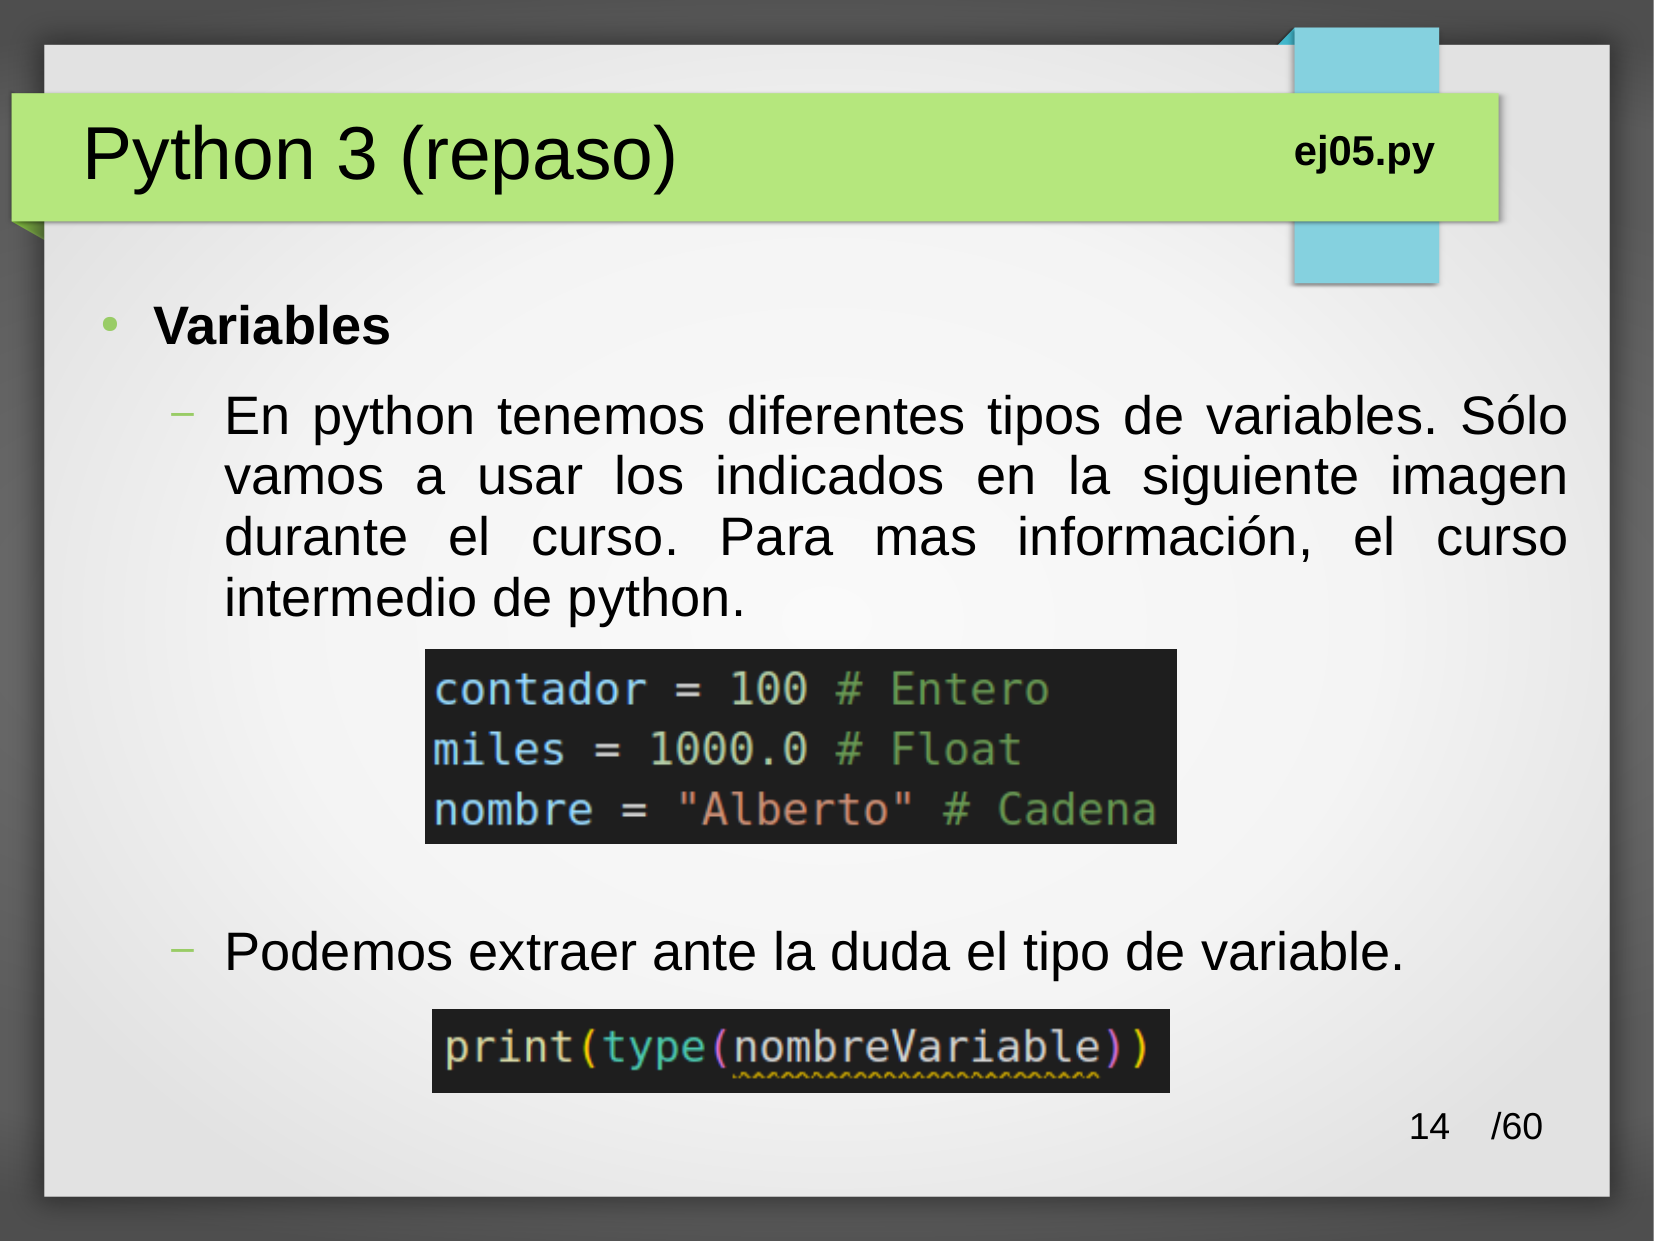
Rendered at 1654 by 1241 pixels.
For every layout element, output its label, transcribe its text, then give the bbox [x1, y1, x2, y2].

picture [0, 0, 1654, 1241]
text_box ej05.py [1279, 120, 1465, 229]
list Variables En python tenemos diferentes tipos de variables. Sólo vamos a usar los indicados en la siguiente imagen durante el curso. Para mas información, el curso intermedio de python. Podemos extraer ante la duda el tipo de variable. [82, 295, 1571, 1015]
text_box <número> [1393, 1098, 1476, 1169]
title Python 3 (repaso) [82, 94, 1264, 213]
text_box /60 [1476, 1098, 1644, 1169]
